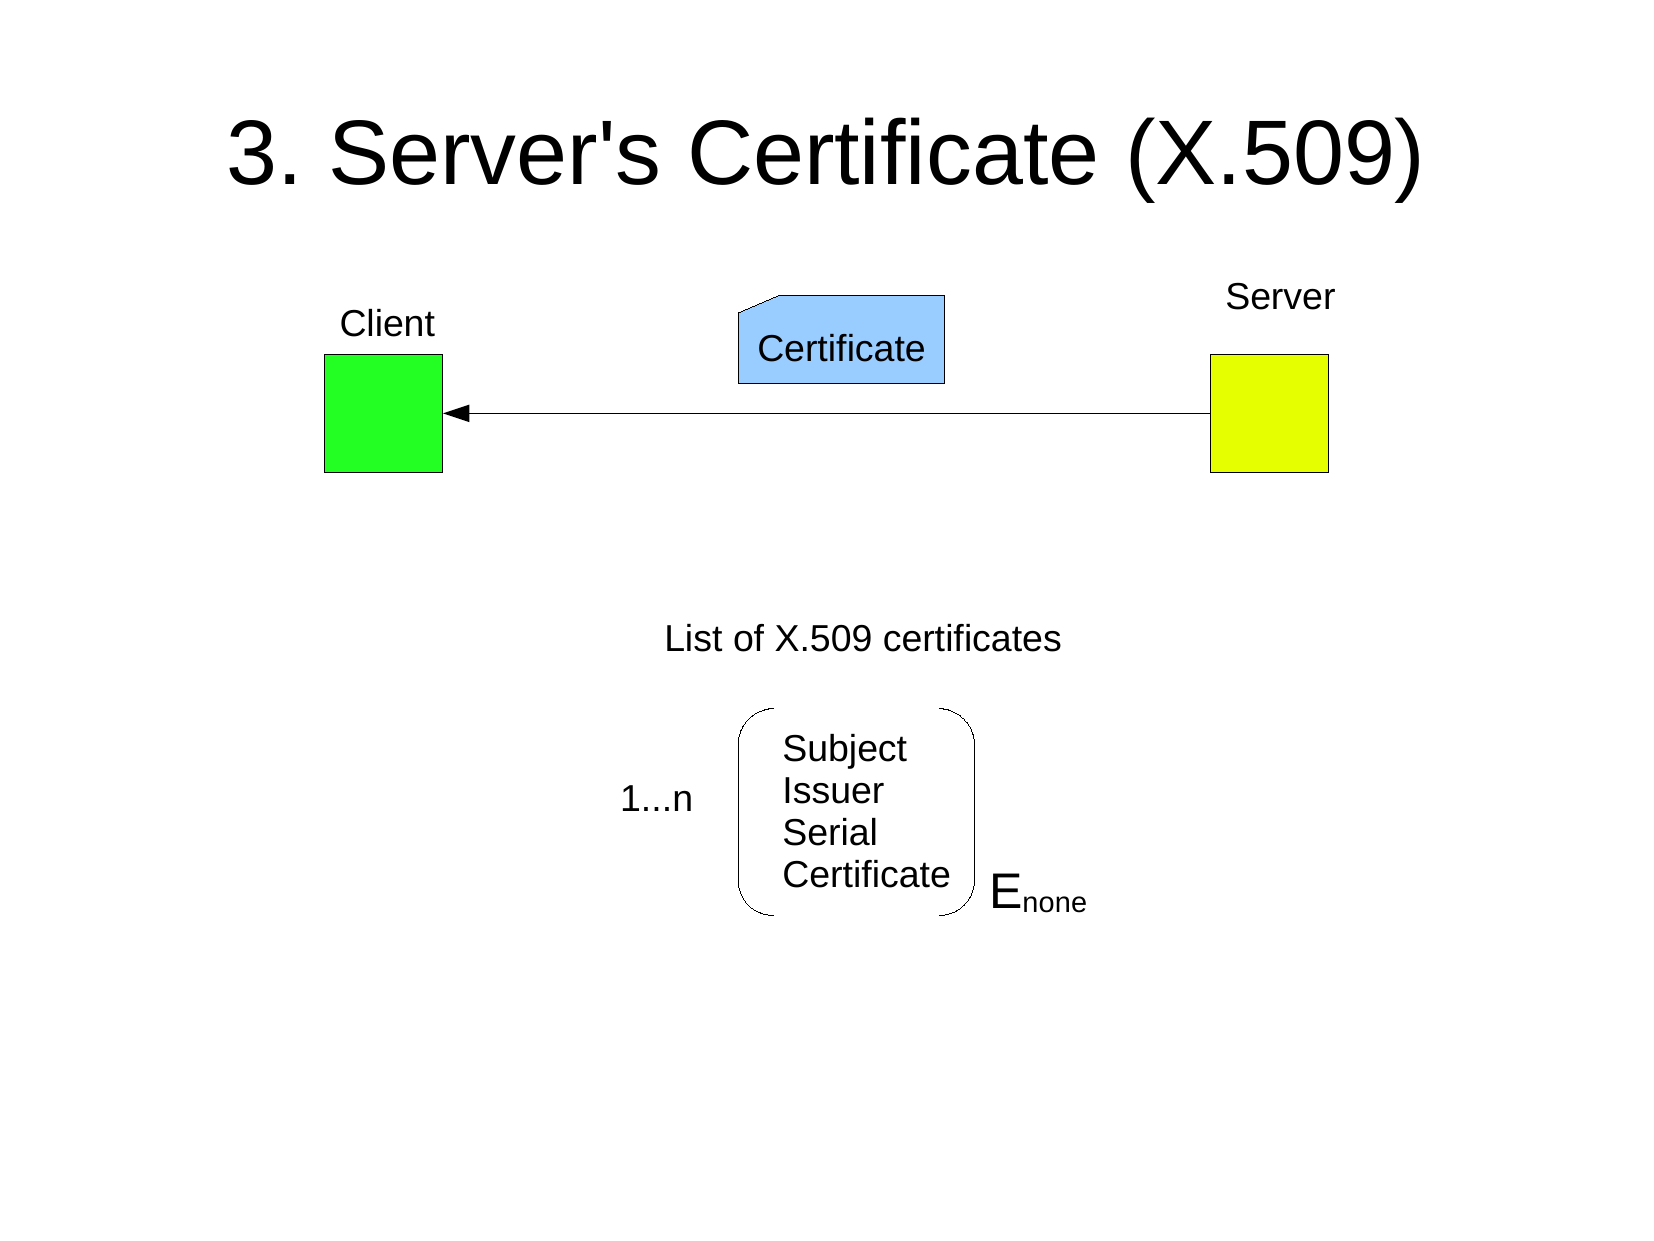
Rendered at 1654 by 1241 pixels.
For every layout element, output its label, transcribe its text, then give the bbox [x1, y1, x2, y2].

text_box 1...n [605, 769, 707, 827]
text_box [1210, 354, 1329, 473]
text_box Enone [974, 856, 1100, 944]
text_box List of X.509 certificates [649, 609, 1123, 680]
text_box Server [1210, 267, 1359, 325]
text_box [324, 354, 443, 473]
text_box Certificate [738, 295, 945, 384]
text_box Subject Issuer Serial Certificate [767, 720, 1034, 903]
text_box Client [324, 295, 449, 353]
title 3. Server's Certificate (X.509) [82, 49, 1571, 257]
